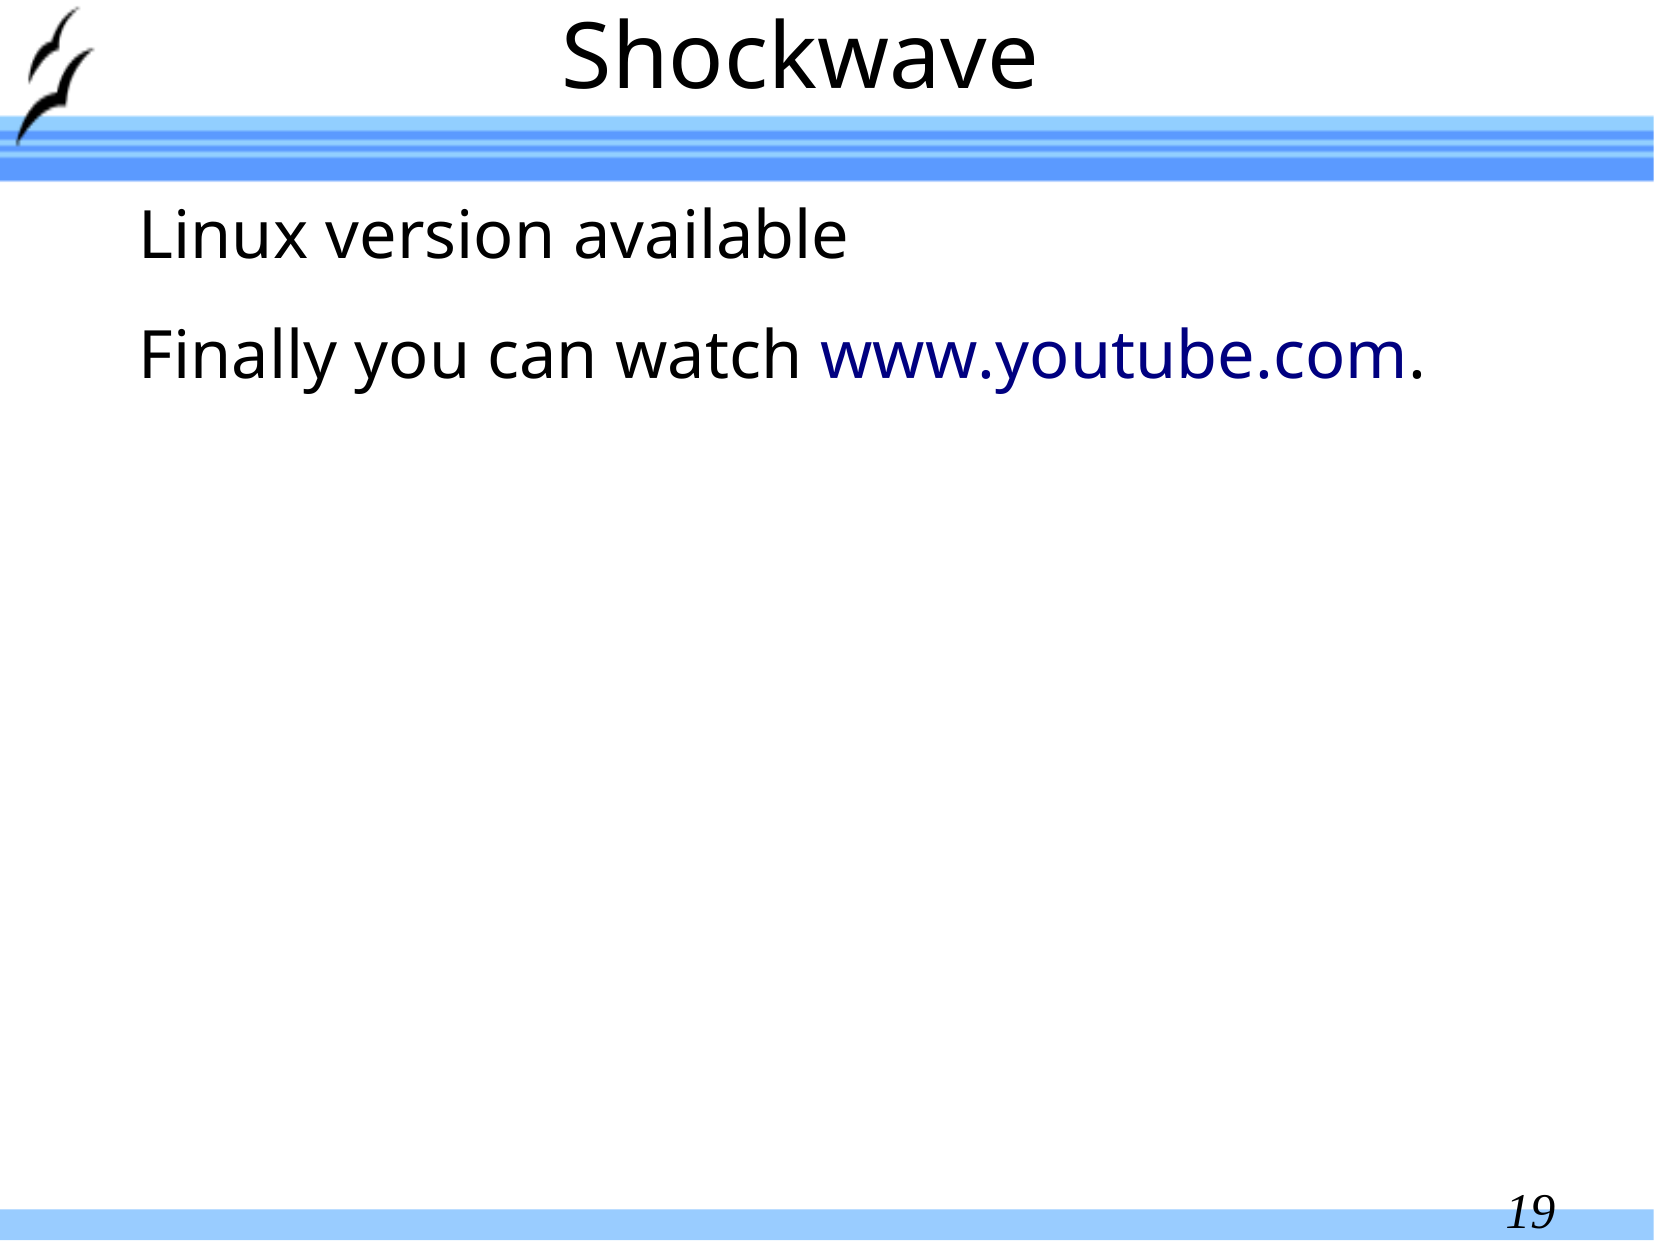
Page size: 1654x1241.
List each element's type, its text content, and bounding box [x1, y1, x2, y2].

title Shockwave [94, 0, 1507, 121]
list Linux version available Finally you can watch www.youtube.com. [120, 187, 1533, 1195]
picture [0, 0, 1654, 188]
